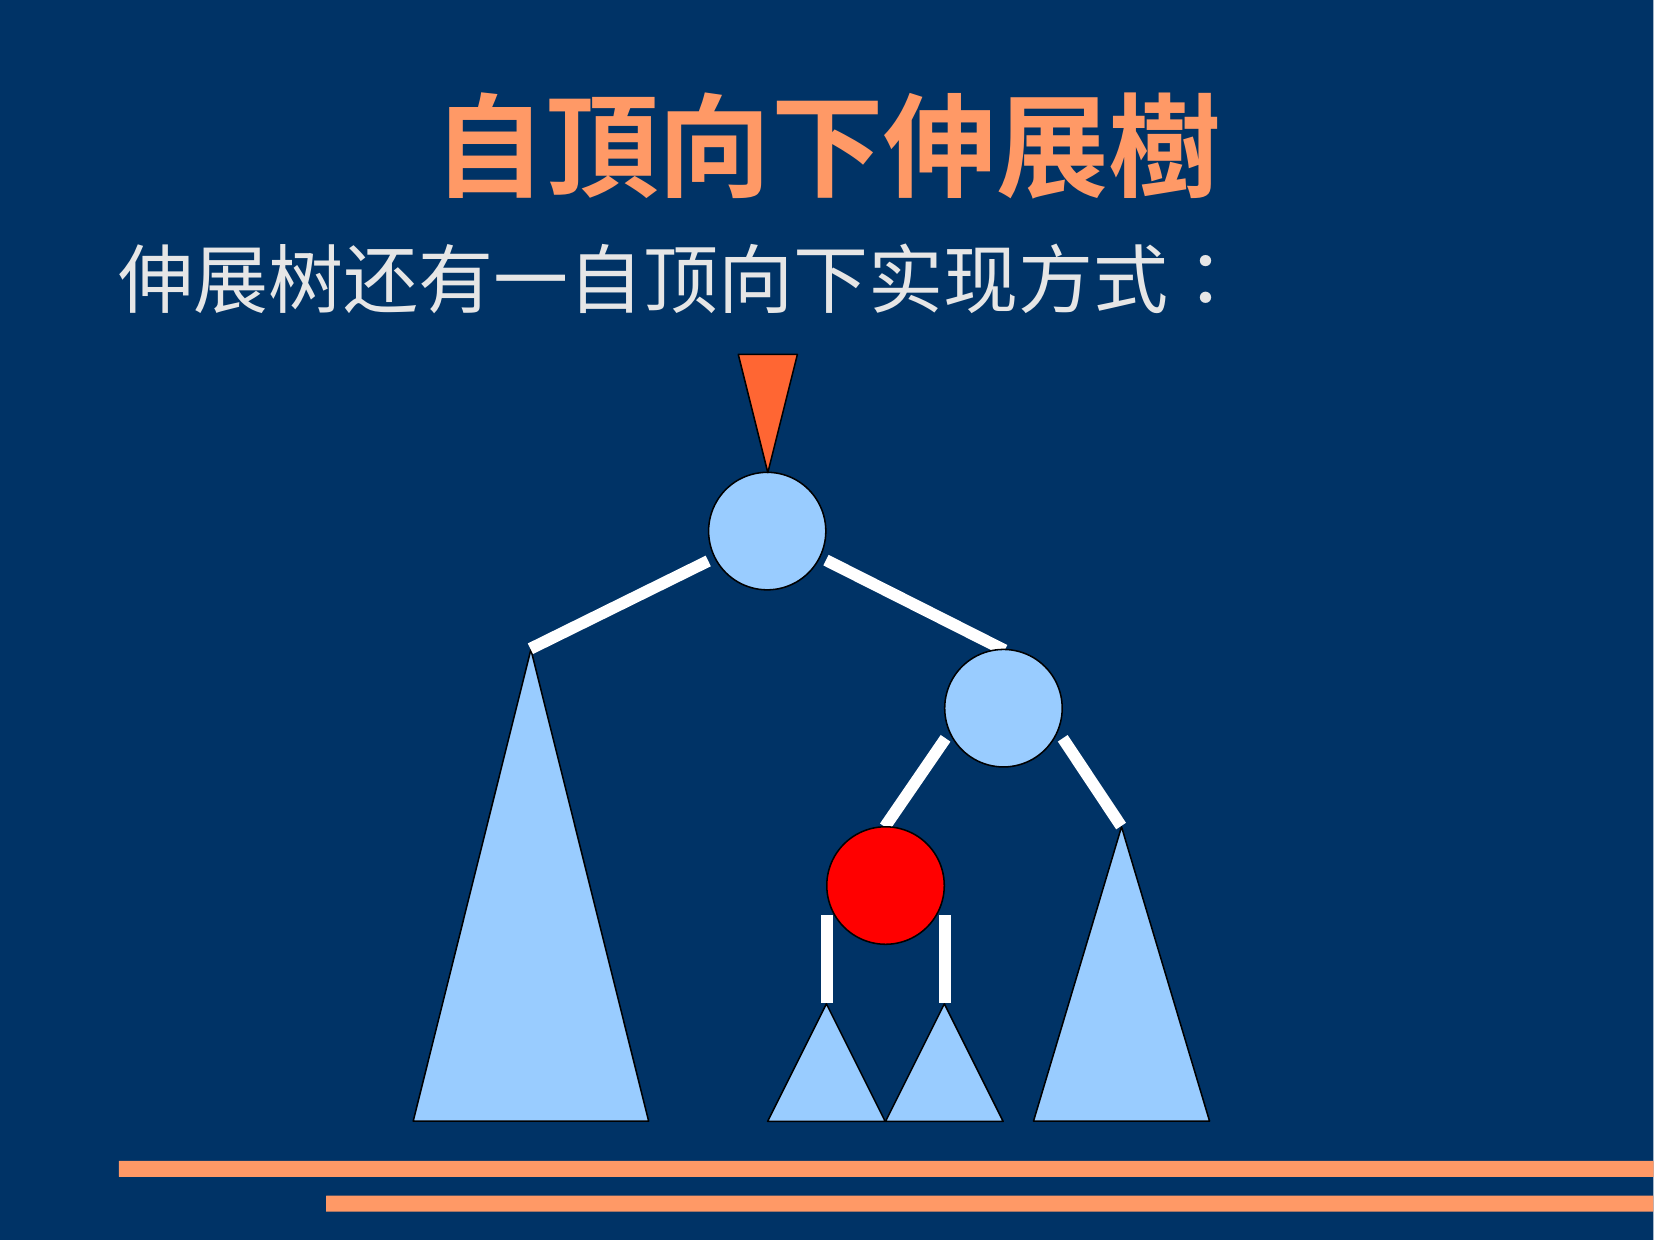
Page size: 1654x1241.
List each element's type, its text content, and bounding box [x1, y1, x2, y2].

text_box [767, 1003, 1004, 1122]
text_box [413, 650, 649, 1122]
text_box [944, 649, 1063, 767]
text_box [826, 826, 945, 945]
text_box [708, 354, 826, 590]
text_box [1033, 827, 1210, 1122]
list 伸展树还有一自顶向下实现方式： [118, 236, 1557, 358]
title 自頂向下伸展樹 [121, 46, 1534, 236]
